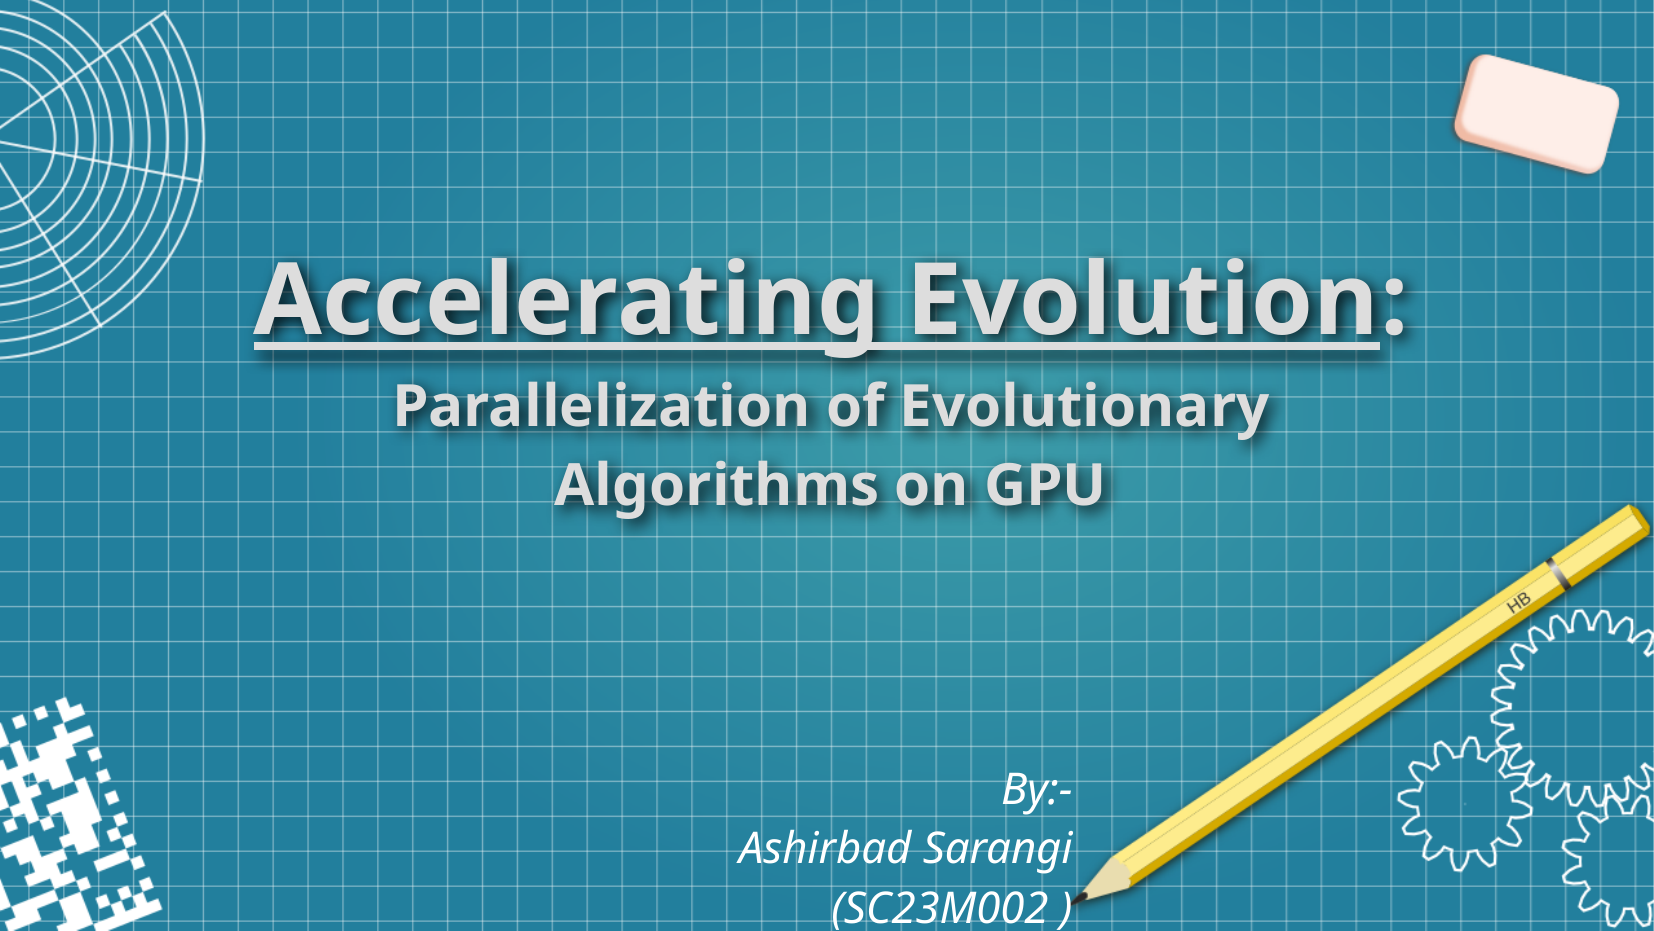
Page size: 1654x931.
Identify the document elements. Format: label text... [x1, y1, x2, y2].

title Accelerating Evolution: Parallelization of Evolutionary Algorithms on GPU [86, 75, 1576, 676]
text_box By:- Ashirbad Sarangi (SC23M002 ) [712, 750, 1088, 931]
picture [0, 0, 1654, 931]
